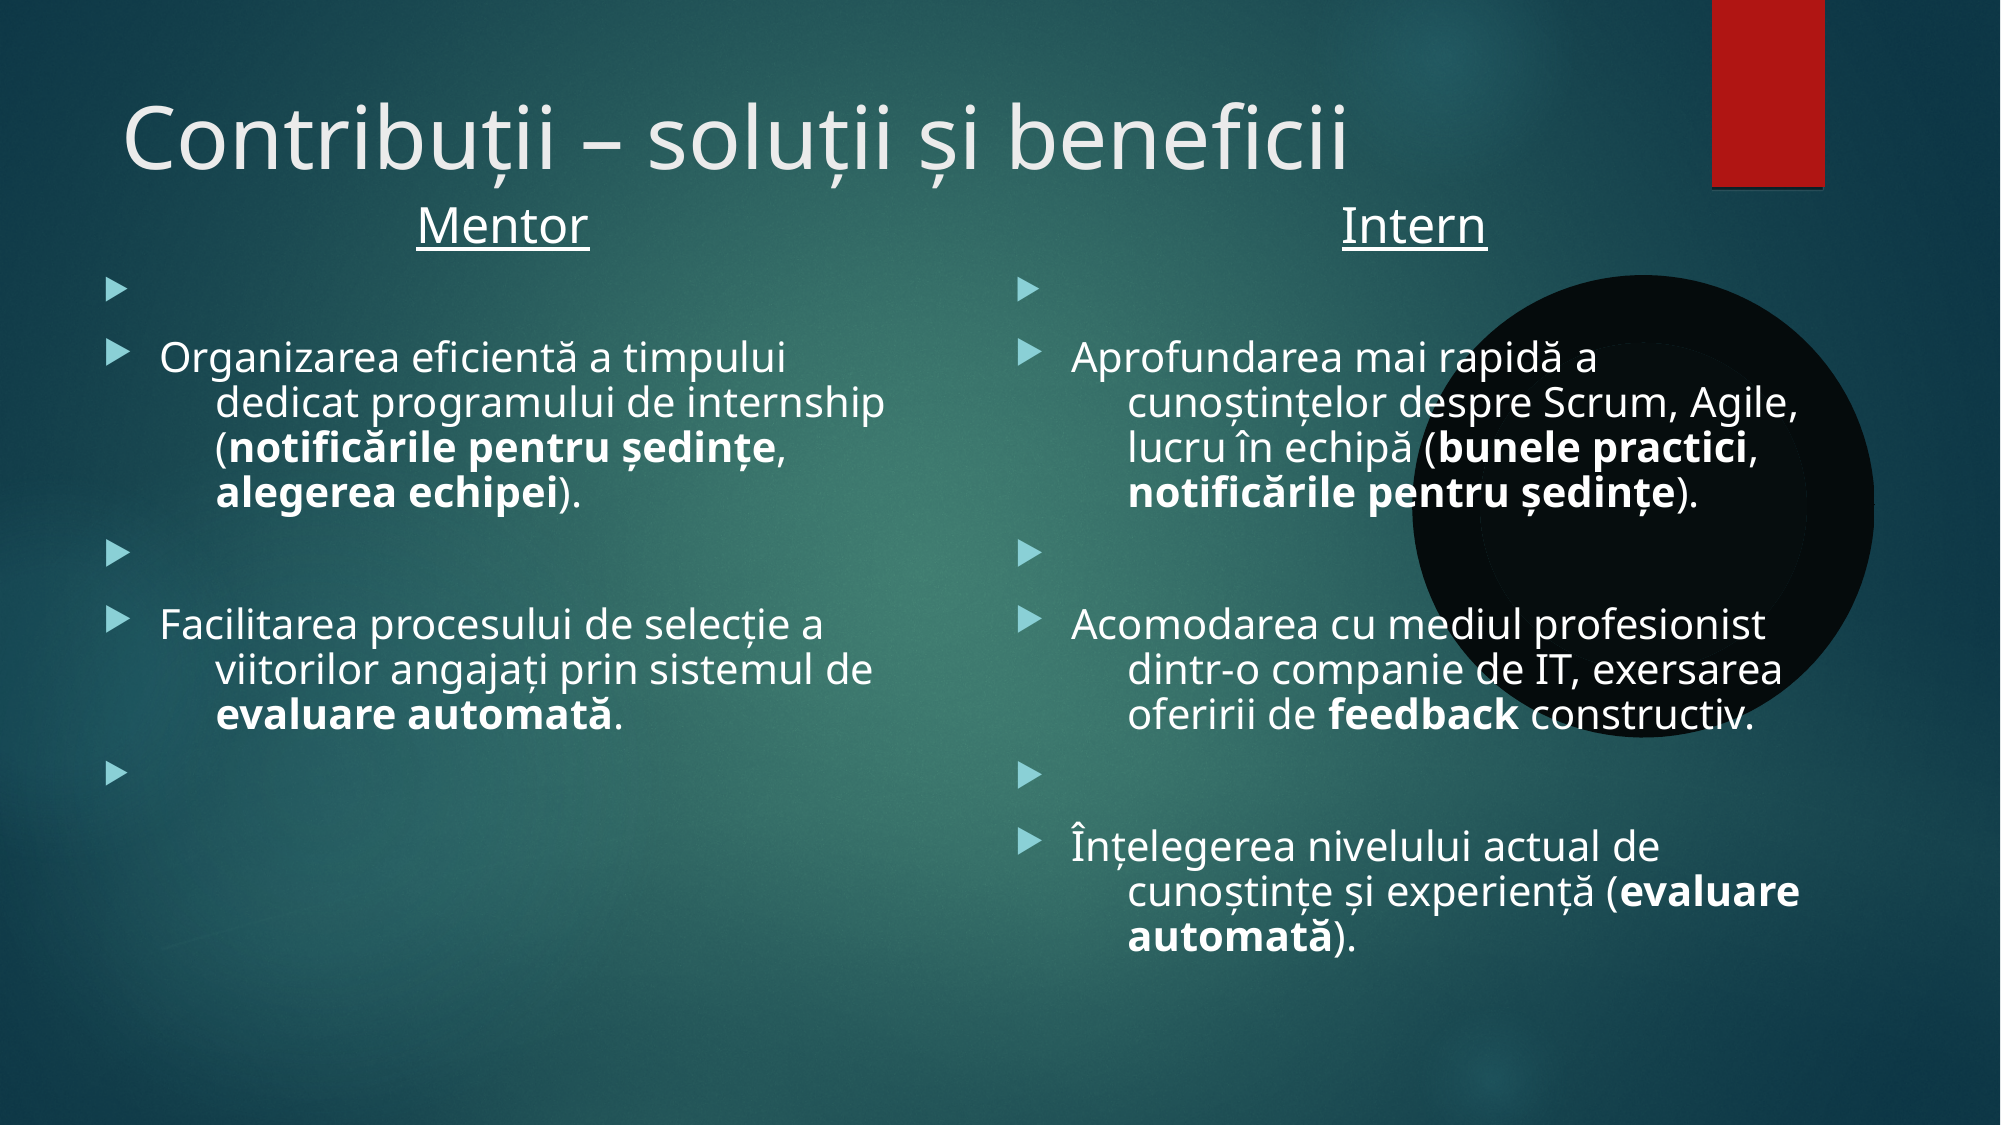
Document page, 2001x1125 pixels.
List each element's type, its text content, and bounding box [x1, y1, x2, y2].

list Mentor Organizarea eficientă a timpului dedicat programului de internship (notificările pentru ședințe, alegerea echipei). Facilitarea procesului de selecție a viitorilor angajați prin sistemul de evaluare automată. [88, 192, 918, 993]
title Contribuții – soluții și beneficii [106, 74, 1649, 305]
list Intern Aprofundarea mai rapidă a cunoștințelor despre Scrum, Agile, lucru în echipă (bunele practici, notificările pentru ședințe). Acomodarea cu mediul profesionist dintr-o companie de IT, exersarea oferirii de feedback constructiv. Înțelegerea nivelului actual de cunoștințe și experiență (evaluare automată). [999, 192, 1830, 995]
